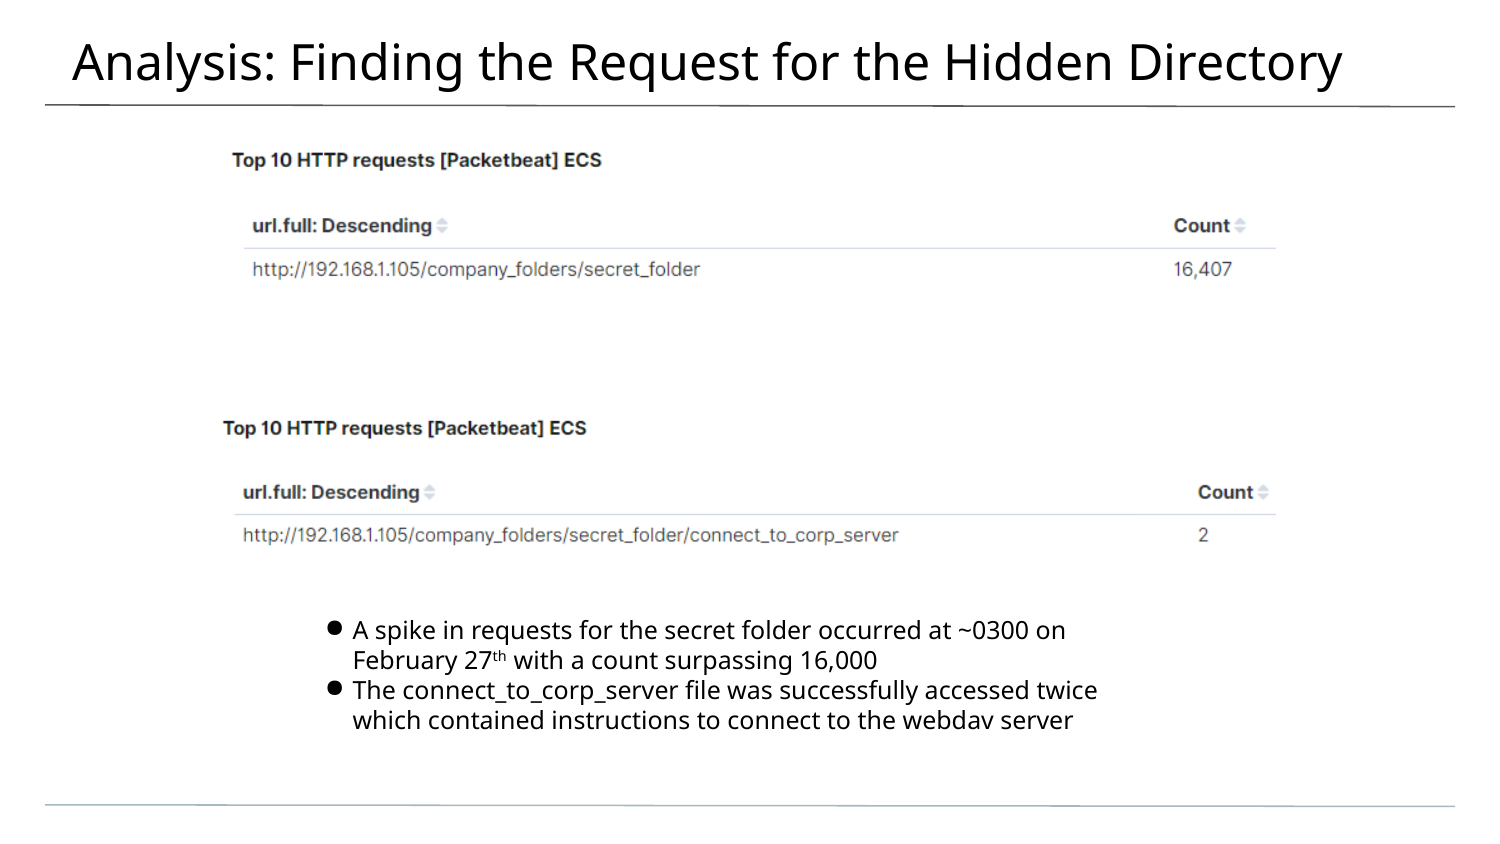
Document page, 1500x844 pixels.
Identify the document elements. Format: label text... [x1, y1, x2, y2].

title Analysis: Finding the Request for the Hidden Directory [0, 0, 1500, 88]
subtitle A spike in requests for the secret folder occurred at ~0300 on February 27th with a count surpassing 16,000 The connect_to_corp_server file was successfully accessed twice which contained instructions to connect to the webdav server [225, 600, 1175, 760]
picture [216, 416, 1276, 563]
picture [225, 149, 1276, 312]
